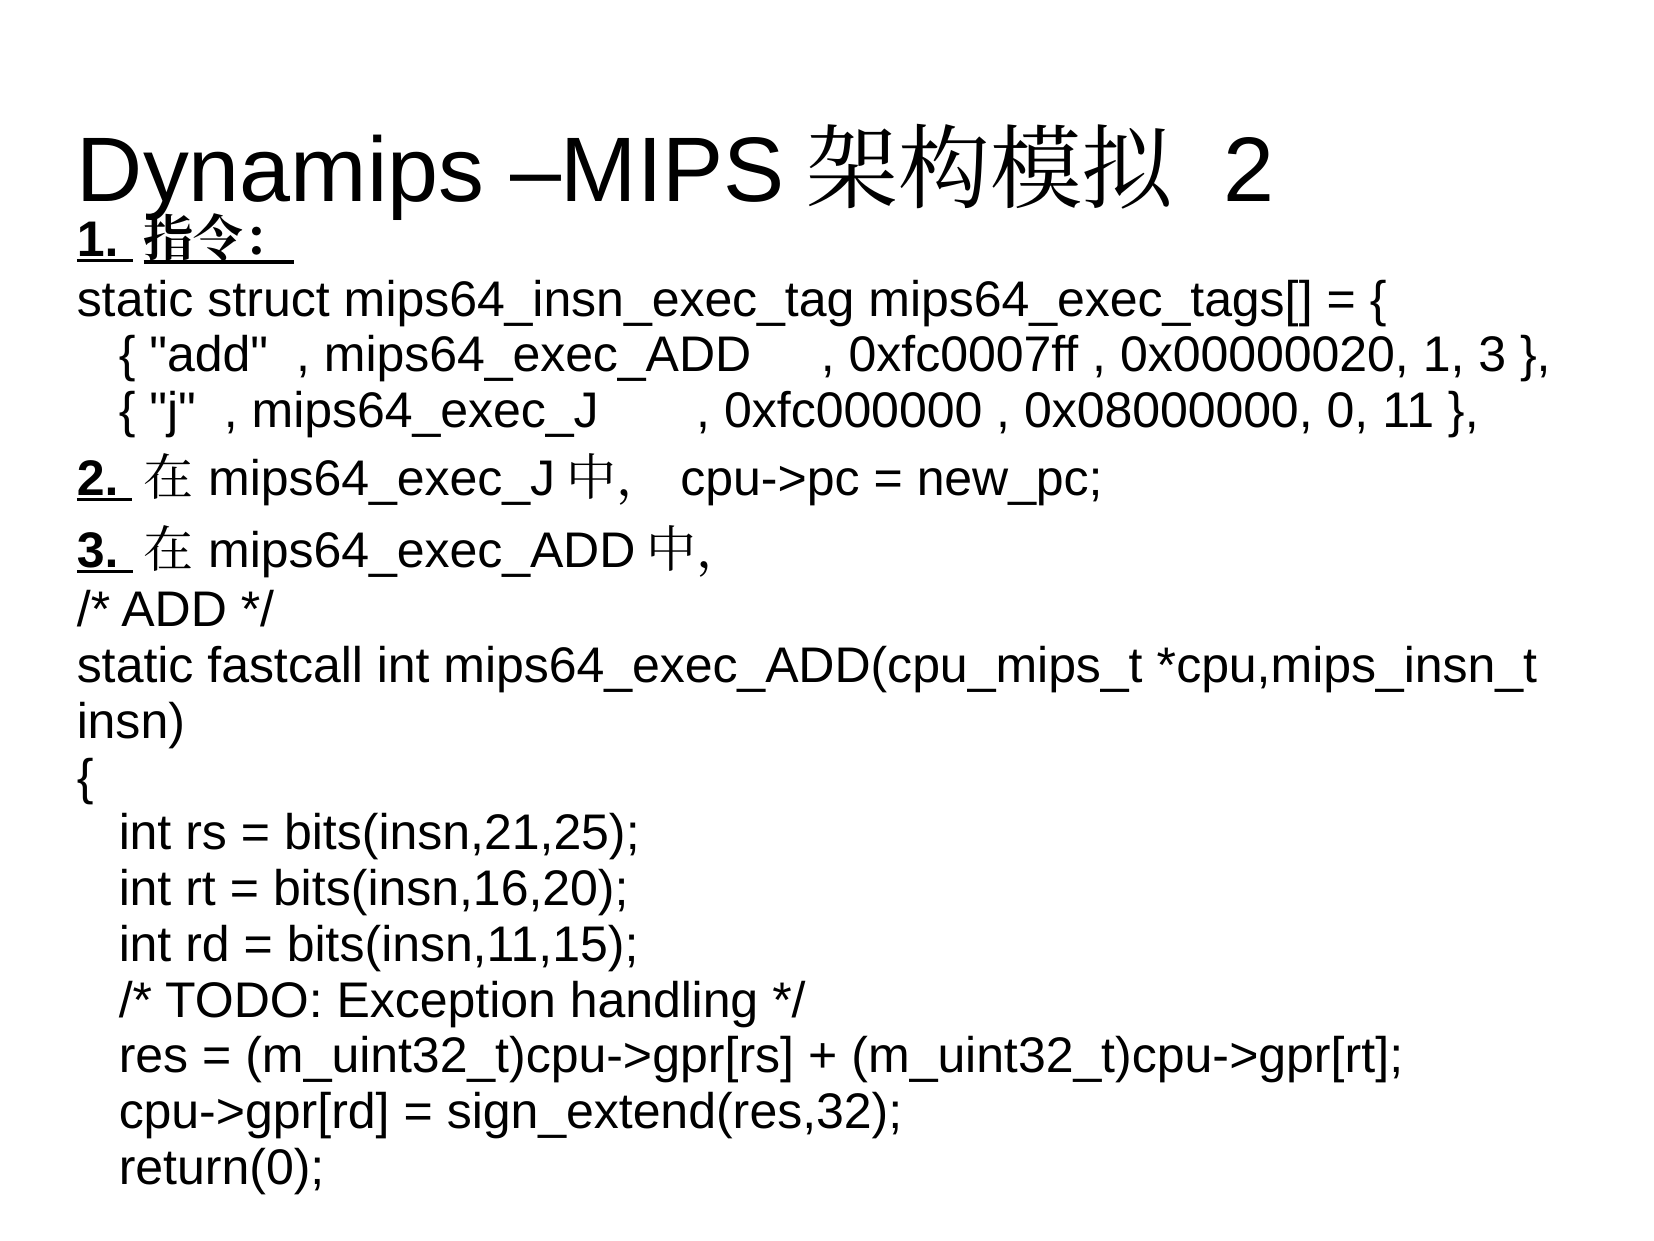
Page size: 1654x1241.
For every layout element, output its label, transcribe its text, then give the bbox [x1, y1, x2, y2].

title Dynamips –MIPS架构模拟 2 [76, 58, 1565, 220]
subtitle 1. 指令： static struct mips64_insn_exec_tag mips64_exec_tags[] = { { "add" , mips64_exec_ADD , 0xfc0007ff , 0x00000020, 1, 3 }, { "j" , mips64_exec_J , 0xfc000000 , 0x08000000, 0, 11 }, 2. 在mips64_exec_J中，cpu->pc = new_pc; 3. 在mips64_exec_ADD中， /* ADD */ static fastcall int mips64_exec_ADD(cpu_mips_t *cpu,mips_insn_t insn) { int rs = bits(insn,21,25); int rt = bits(insn,16,20); int rd = bits(insn,11,15); /* TODO: Exception handling */ res = (m_uint32_t)cpu->gpr[rs] + (m_uint32_t)cpu->gpr[rt]; cpu->gpr[rd] = sign_extend(res,32); return(0); [76, 220, 1565, 1174]
